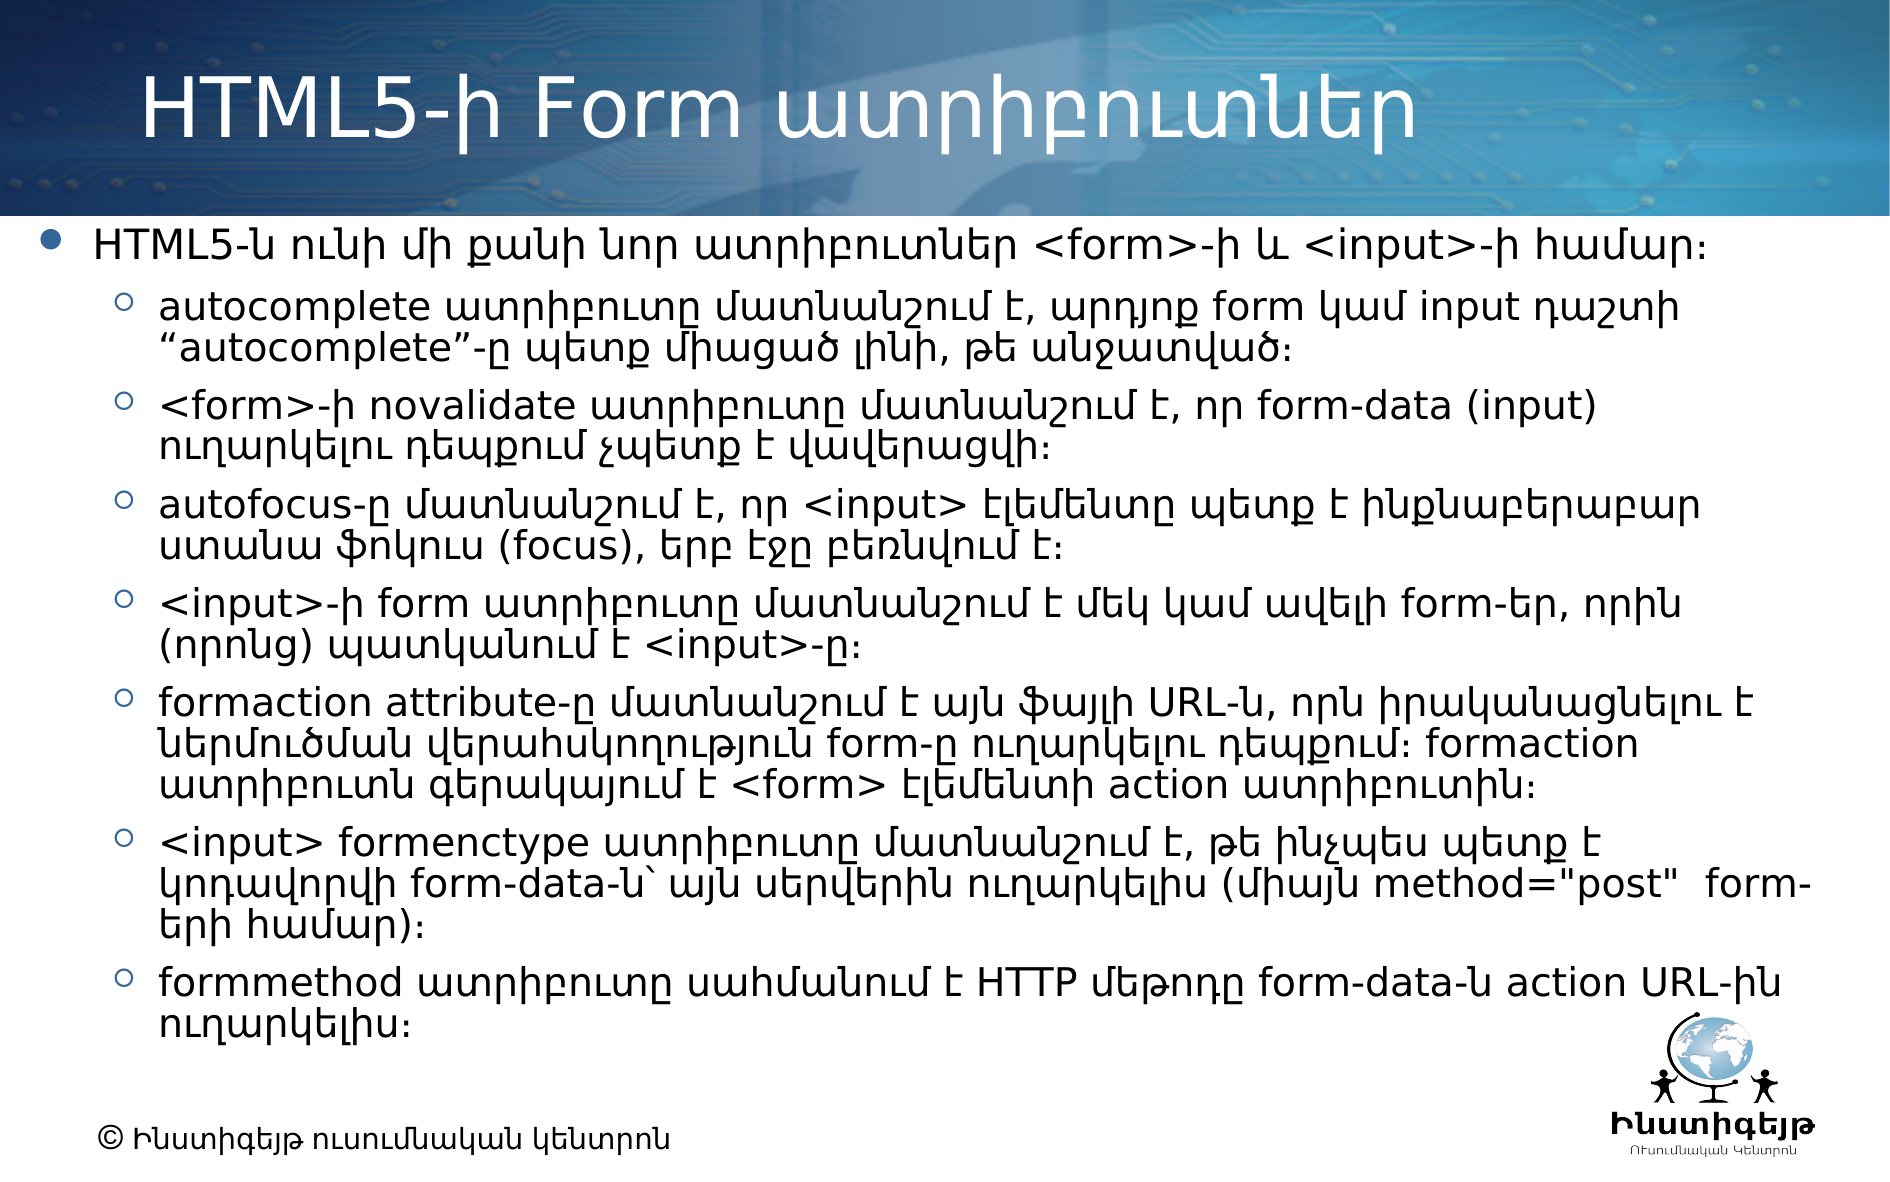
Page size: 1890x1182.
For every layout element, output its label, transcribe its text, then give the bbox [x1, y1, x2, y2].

text_box HTML5-ի Form ատրիբուտներ [138, 82, 1801, 91]
list HTML5-ն ունի մի քանի նոր ատրիբուտներ <form>-ի և <input>-ի համար։ autocomplete ատրիբուտը մատնանշում է, արդյոք form կամ input դաշտի “autocomplete”-ը պետք միացած լինի, թե անջատված։ <form>-ի novalidate ատրիբուտը մատնանշում է, որ form-data (input) ուղարկելու դեպքում չպետք է վավերացվի։ autofocus-ը մատնանշում է, որ <input> էլեմենտը պետք է ինքնաբերաբար ստանա ֆոկուս (focus), երբ էջը բեռնվում է։ <input>-ի form ատրիբուտը մատնանշում է մեկ կամ ավելի form-եր, որին (որոնց) պատկանում է <input>-ը։ formaction attribute-ը մատնանշում է այն ֆայլի URL-ն, որն իրականացնելու է ներմուծման վերահսկողություն form-ը ուղարկելու դեպքում։ formaction ատրիբուտն գերակայում է <form> էլեմենտի action ատրիբուտին։ <input> formenctype ատրիբուտը մատնանշում է, թե ինչպես պետք է կոդավորվի form-data-ն՝ այն սերվերին ուղարկելիս (միայն method="post" form-երի համար)։ formmethod ատրիբուտը սահմանում է HTTP մեթոդը form-data-ն action URL-ին ուղարկելիս։ [37, 224, 1838, 255]
picture [1612, 1012, 1815, 1157]
picture [0, 0, 1890, 216]
